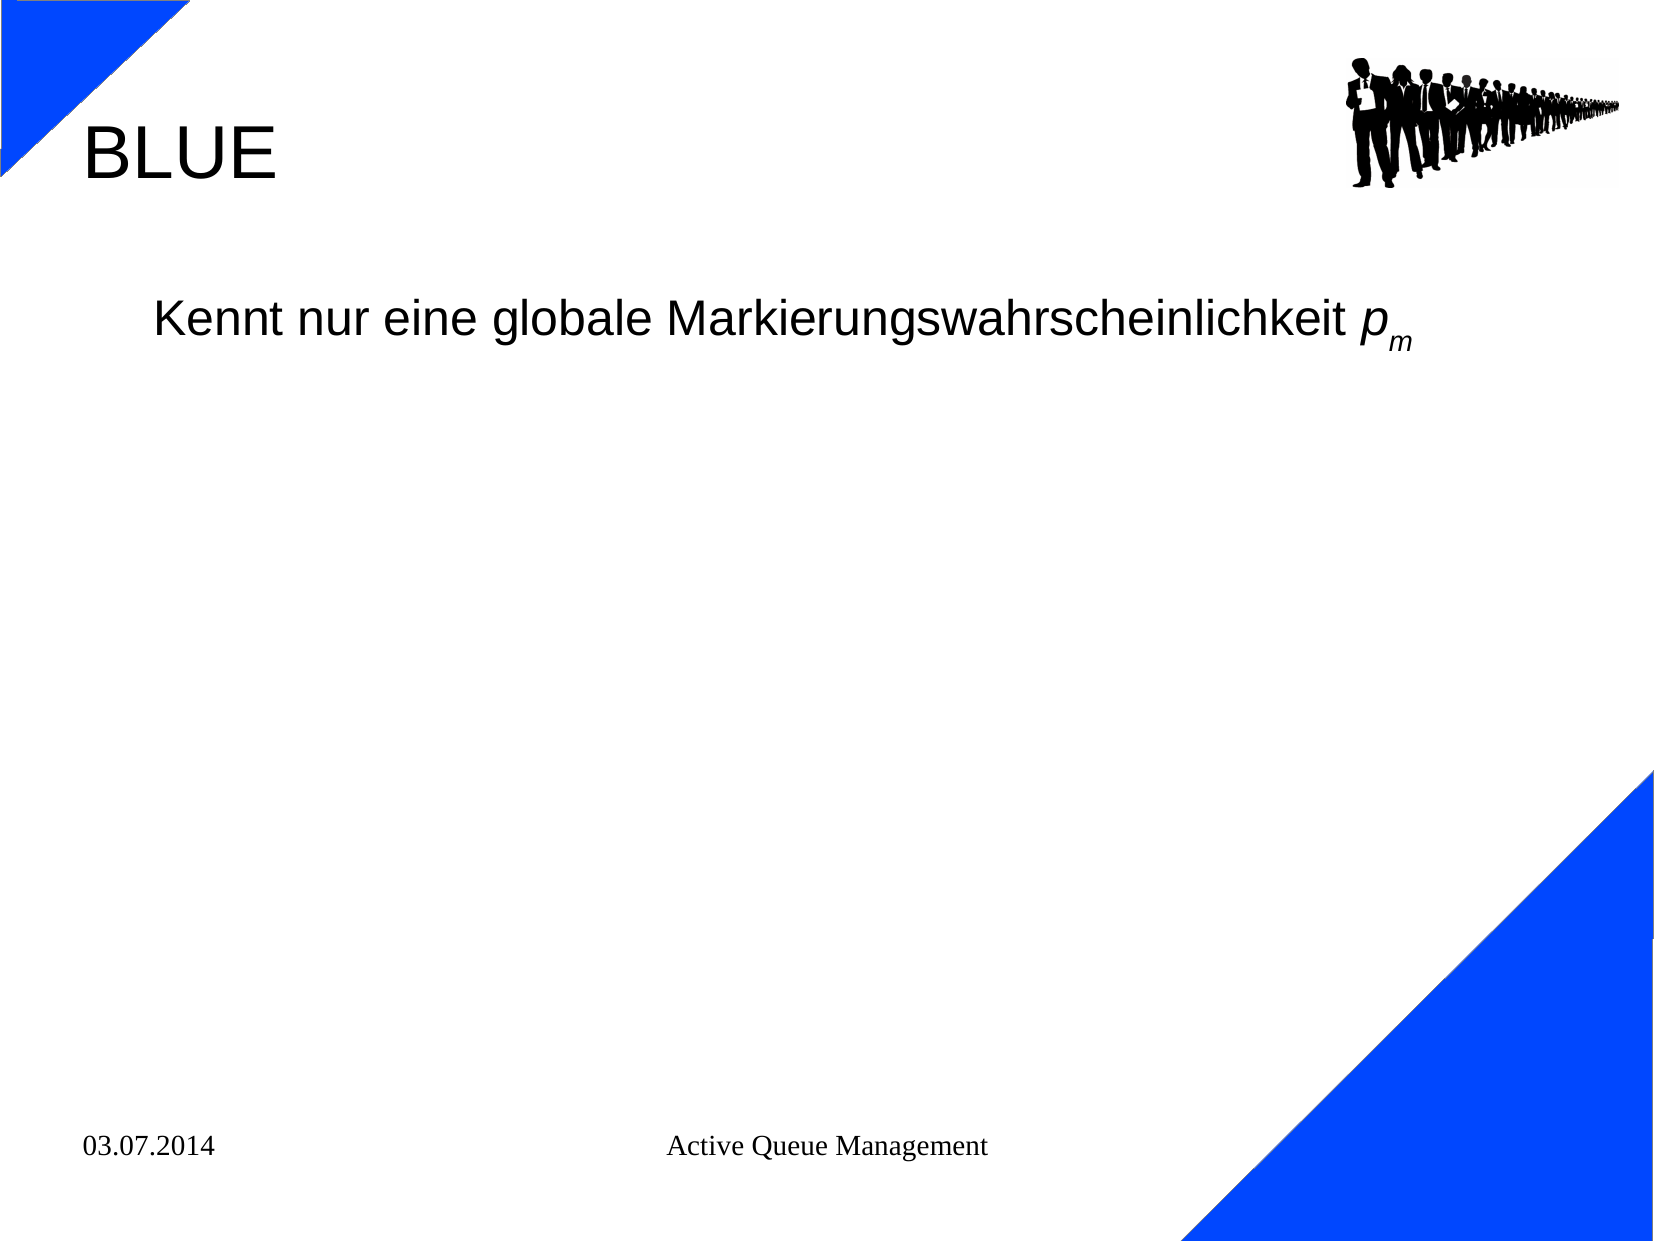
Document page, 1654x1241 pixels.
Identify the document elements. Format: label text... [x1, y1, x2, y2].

text_box [1180, 770, 1654, 1241]
text_box [0, 0, 190, 177]
title BLUE [82, 49, 1571, 257]
picture [1346, 58, 1619, 188]
list Kennt nur eine globale Markierungswahrscheinlichkeit pm [82, 290, 1571, 1109]
